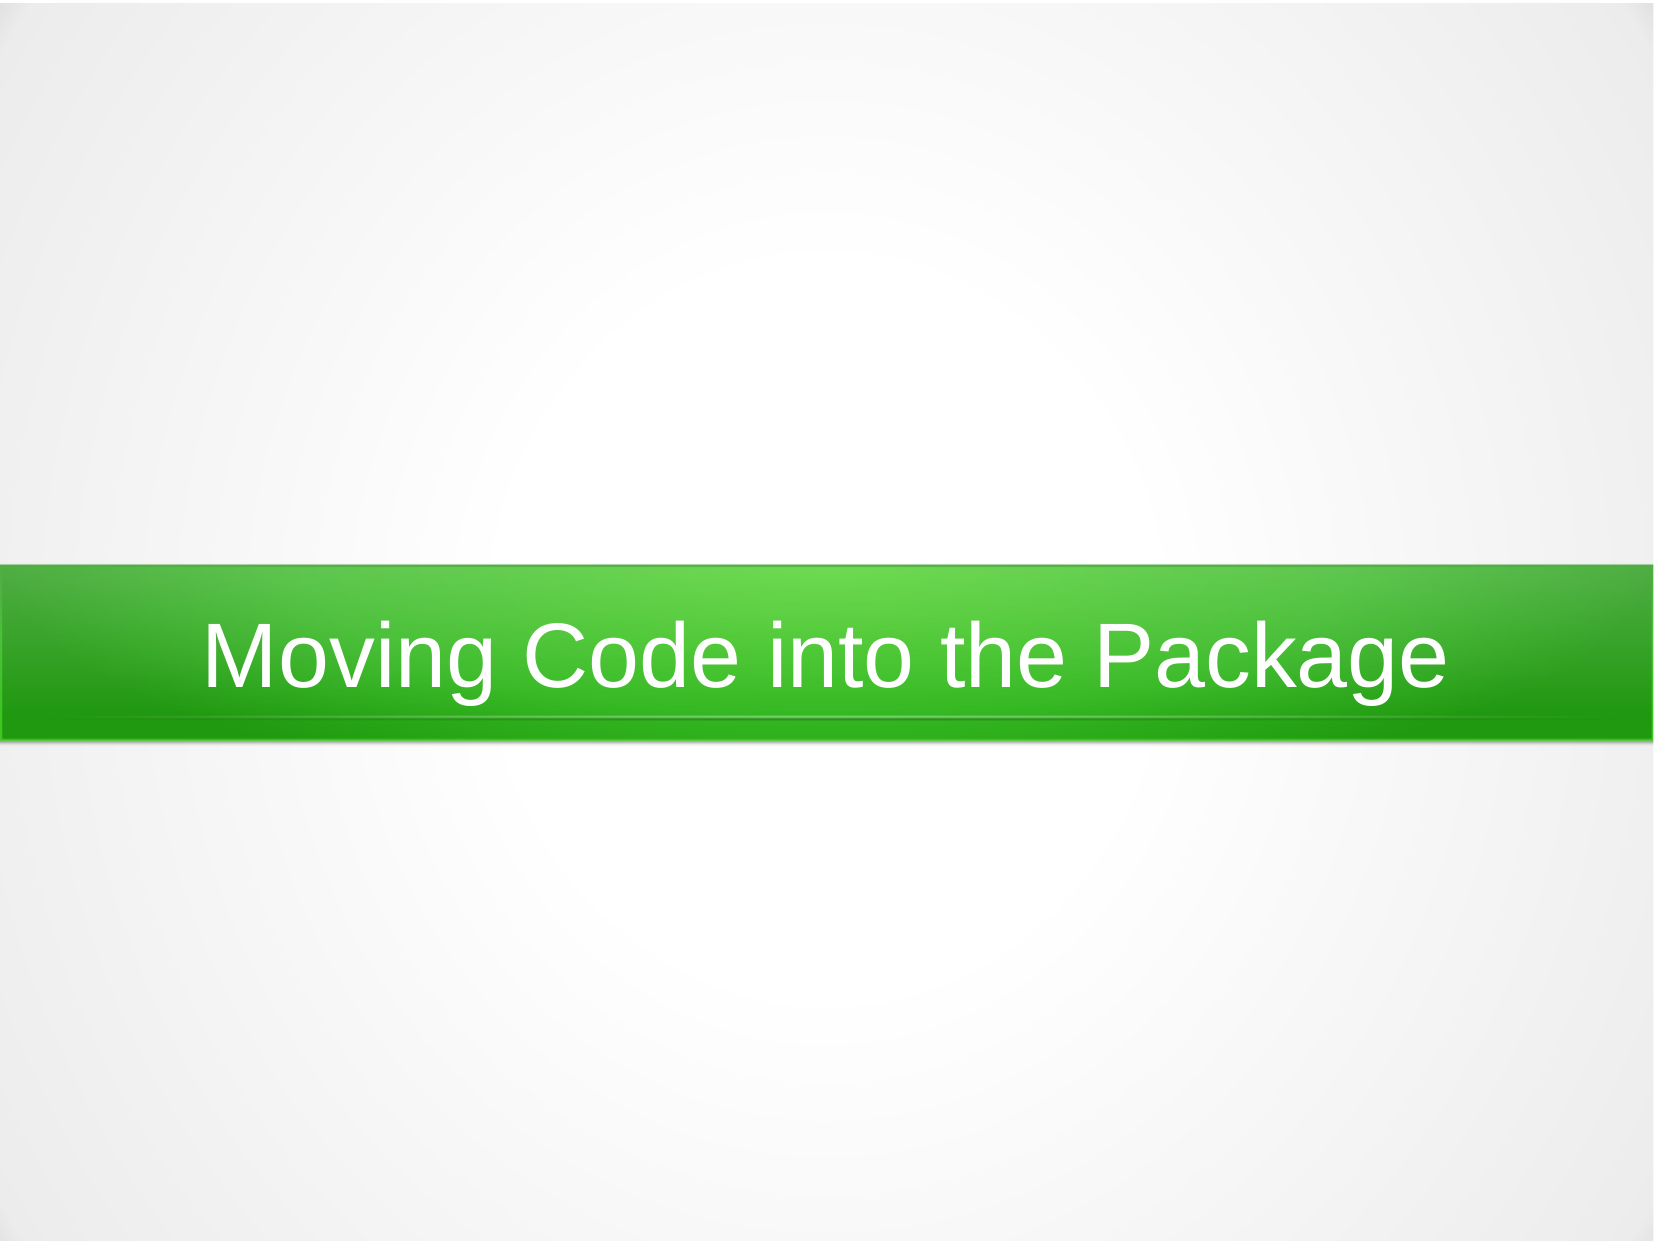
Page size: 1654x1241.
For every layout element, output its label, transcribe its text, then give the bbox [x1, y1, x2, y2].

picture [0, 3, 1654, 1241]
subtitle Moving Code into the Package [82, 566, 1571, 745]
